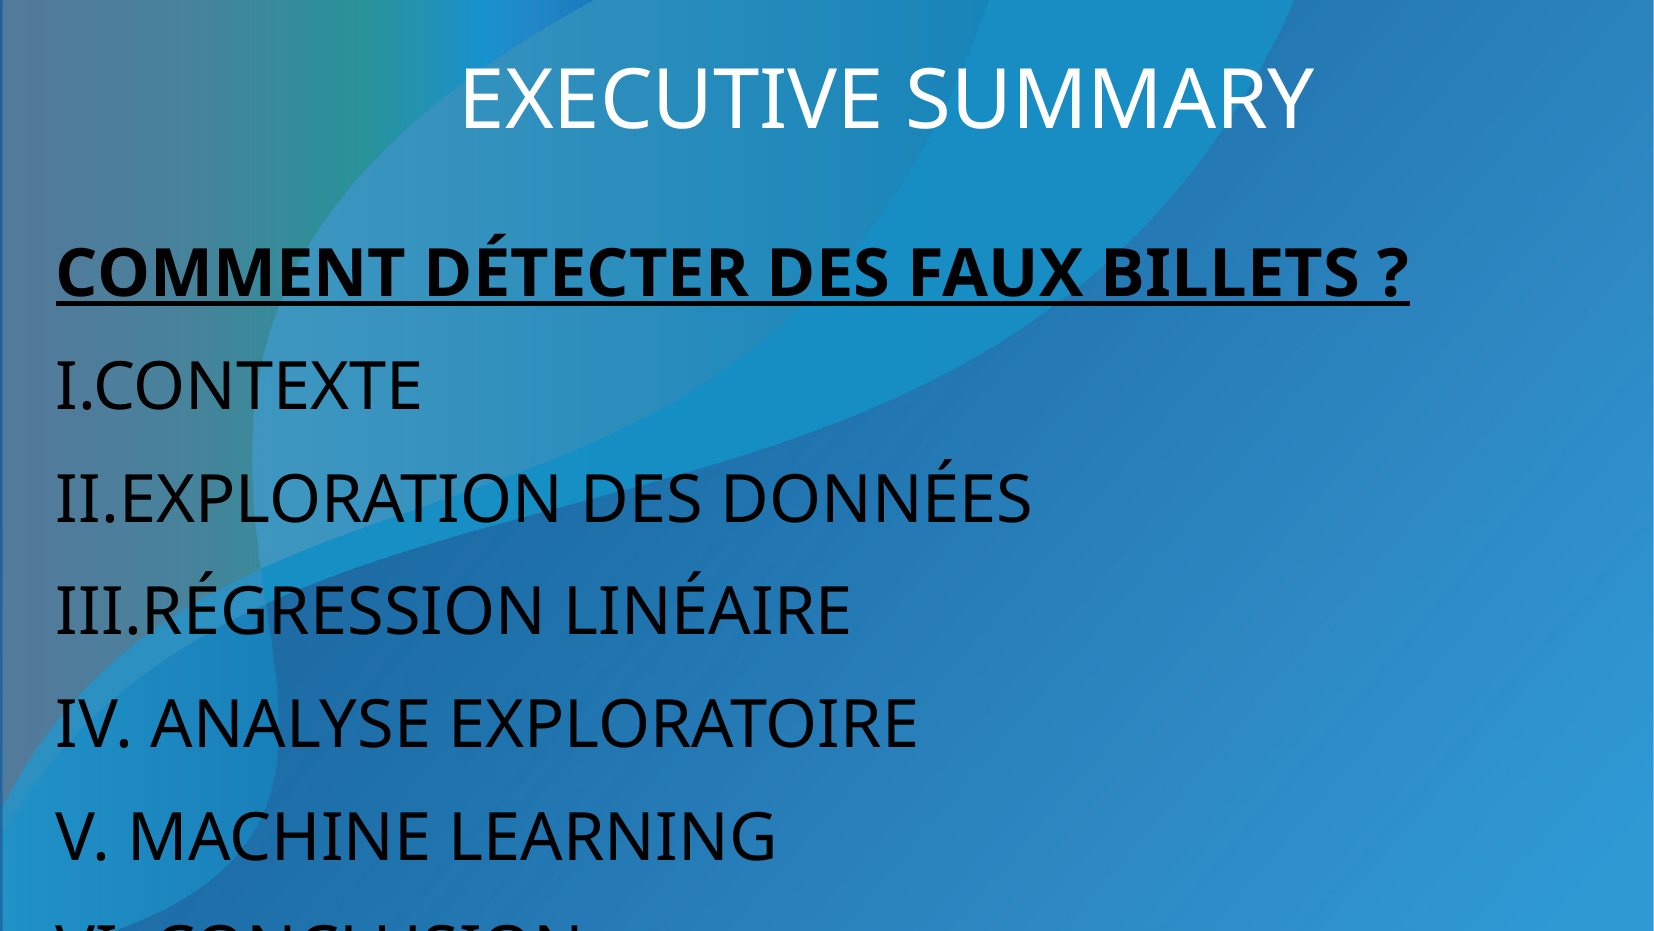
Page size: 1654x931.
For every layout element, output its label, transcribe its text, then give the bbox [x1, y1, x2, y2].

picture [0, 0, 1654, 931]
list COMMENT DÉTECTER DES FAUX BILLETS ? I.CONTEXTE II.EXPLORATION DES DONNÉES III.RÉGRESSION LINÉAIRE IV. ANALYSE EXPLORATOIRE V. MACHINE LEARNING VI. CONCLUSION VII. APPLICATION FINALE [0, 225, 1576, 931]
title EXECUTIVE SUMMARY [379, 13, 1396, 181]
